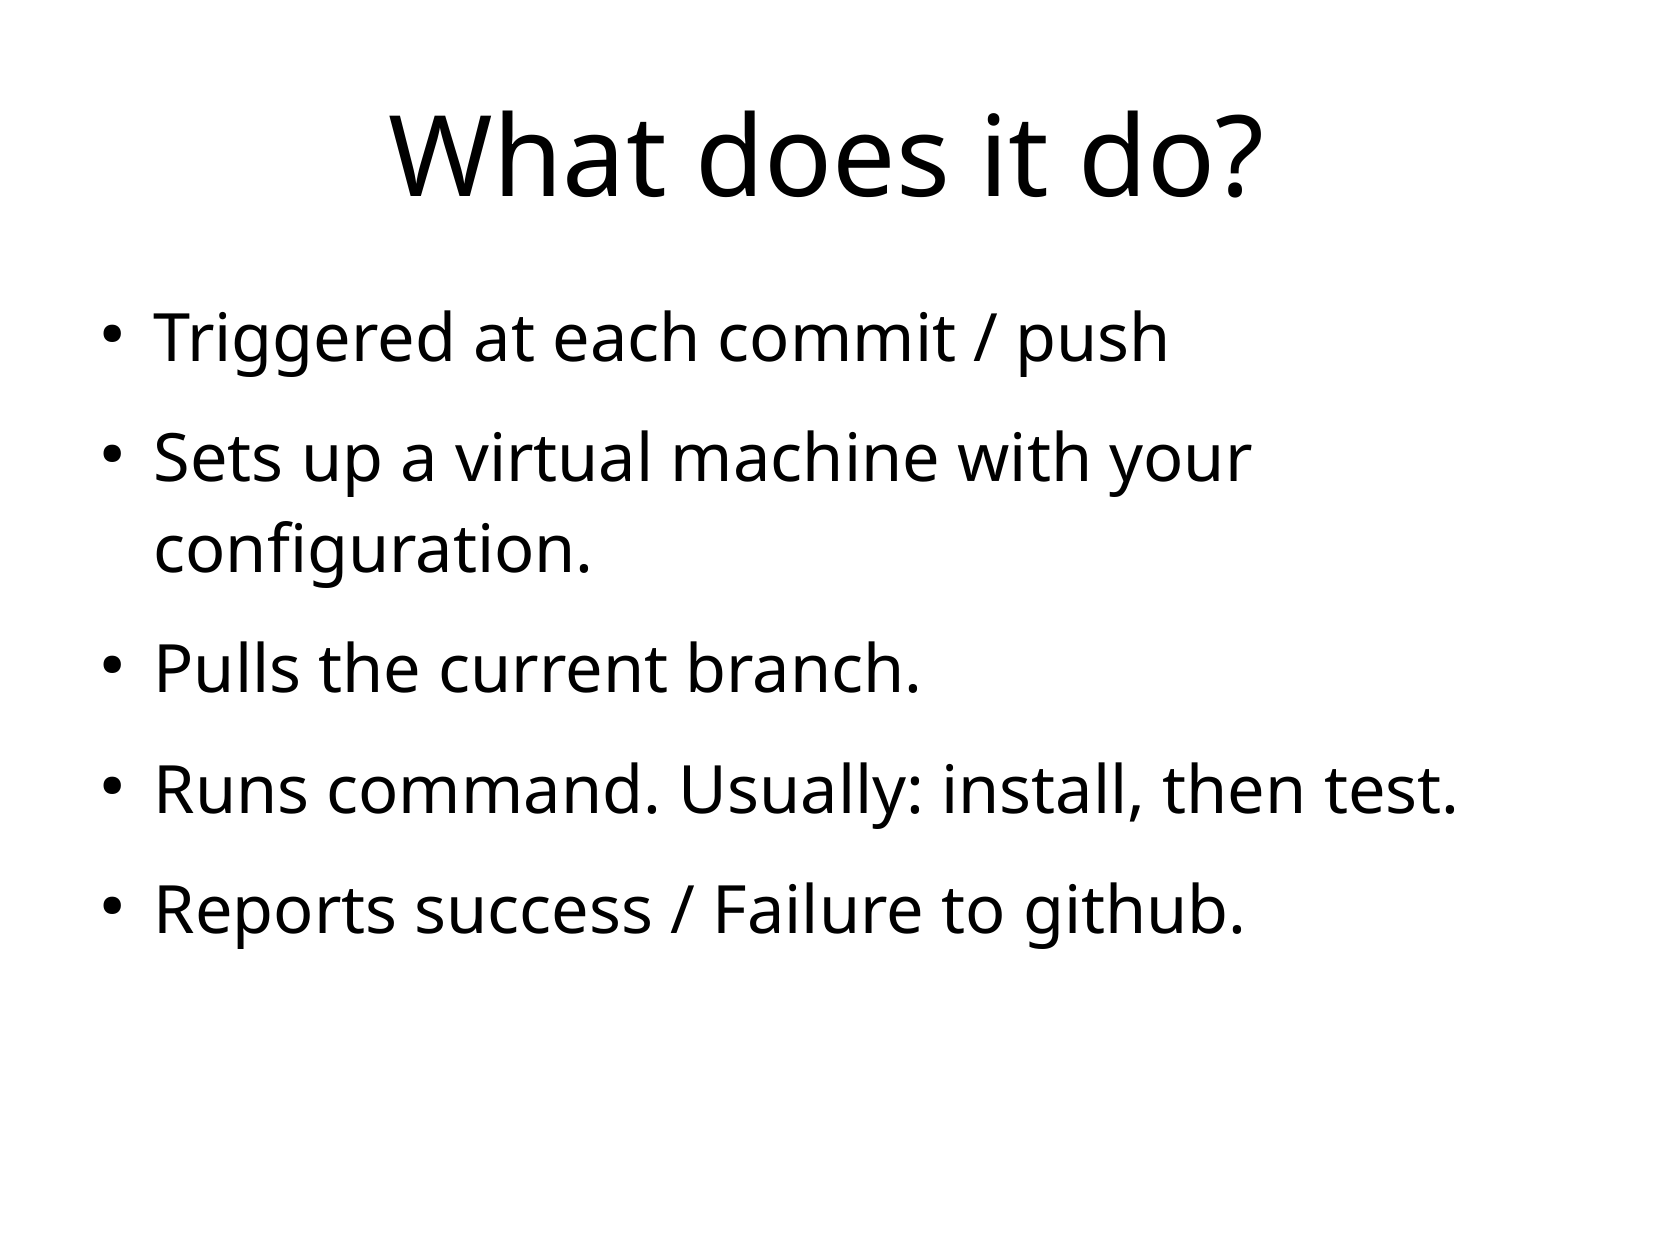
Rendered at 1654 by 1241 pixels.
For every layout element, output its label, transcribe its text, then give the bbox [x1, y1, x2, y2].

list Triggered at each commit / push Sets up a virtual machine with your configuration. Pulls the current branch. Runs command. Usually: install, then test. Reports success / Failure to github. [82, 290, 1571, 1010]
title What does it do? [82, 49, 1571, 257]
